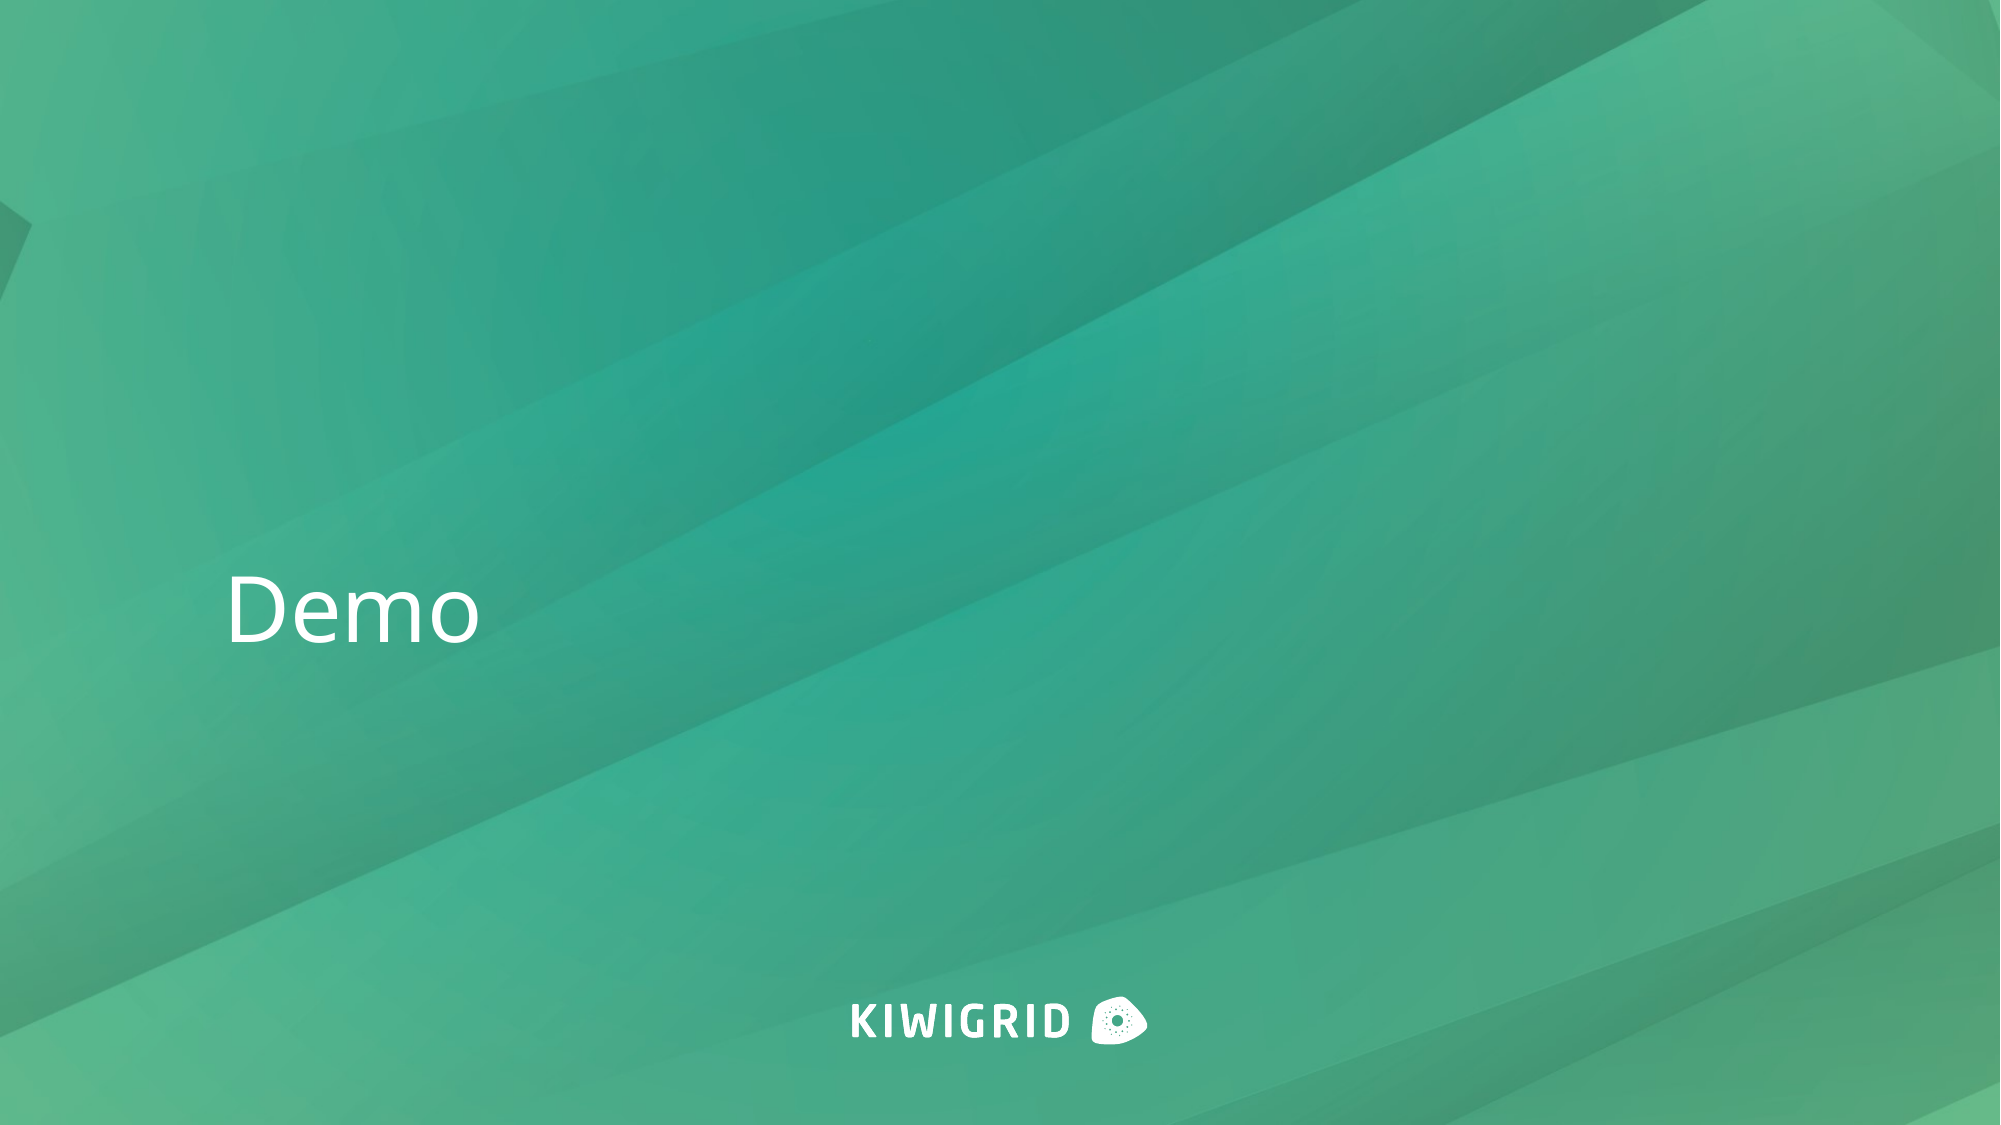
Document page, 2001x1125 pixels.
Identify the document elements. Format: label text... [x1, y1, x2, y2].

list Demo [137, 583, 1863, 670]
picture [0, 0, 2000, 1125]
